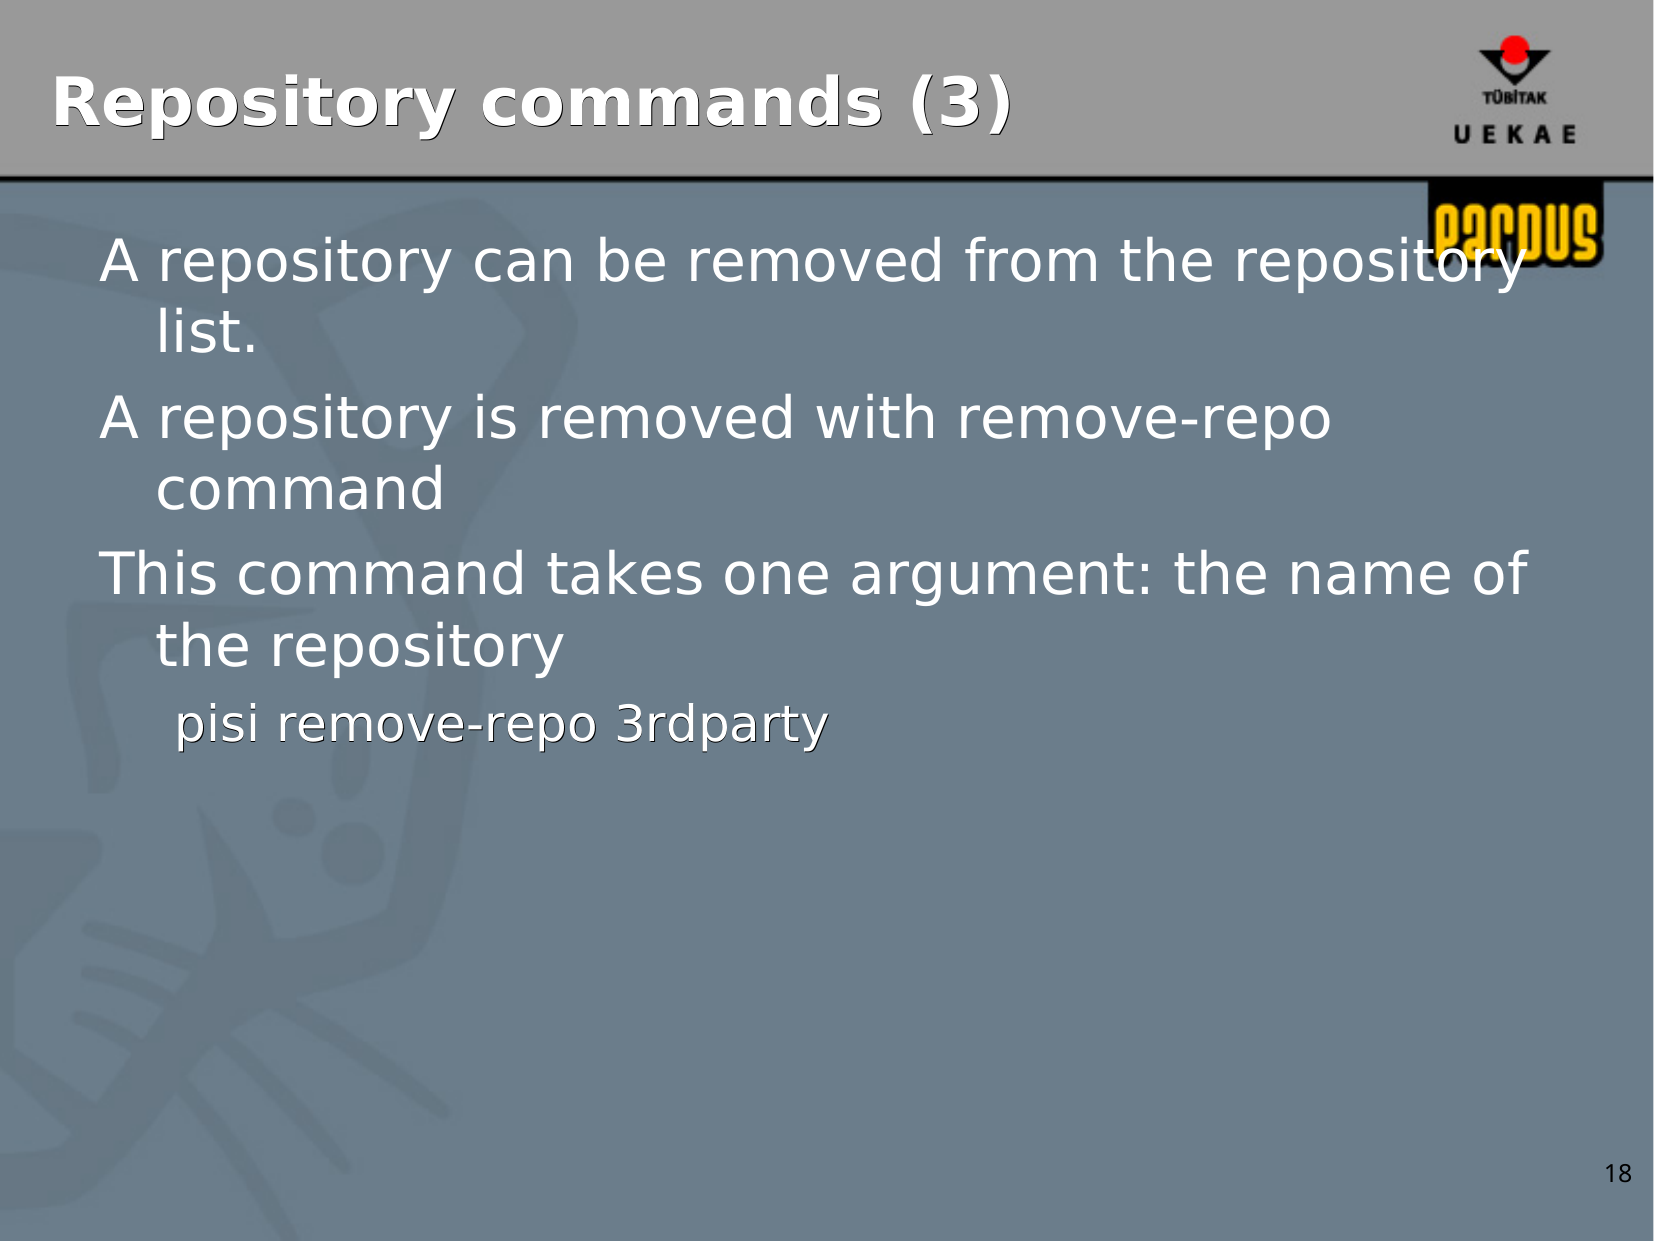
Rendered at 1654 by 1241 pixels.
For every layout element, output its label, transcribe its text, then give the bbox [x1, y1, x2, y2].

picture [0, 0, 1654, 1241]
list A repository can be removed from the repository list. A repository is removed with remove-repo command This command takes one argument: the name of the repository pisi remove-repo 3rdparty [84, 216, 1596, 758]
title Repository commands (3) [35, 43, 1449, 158]
